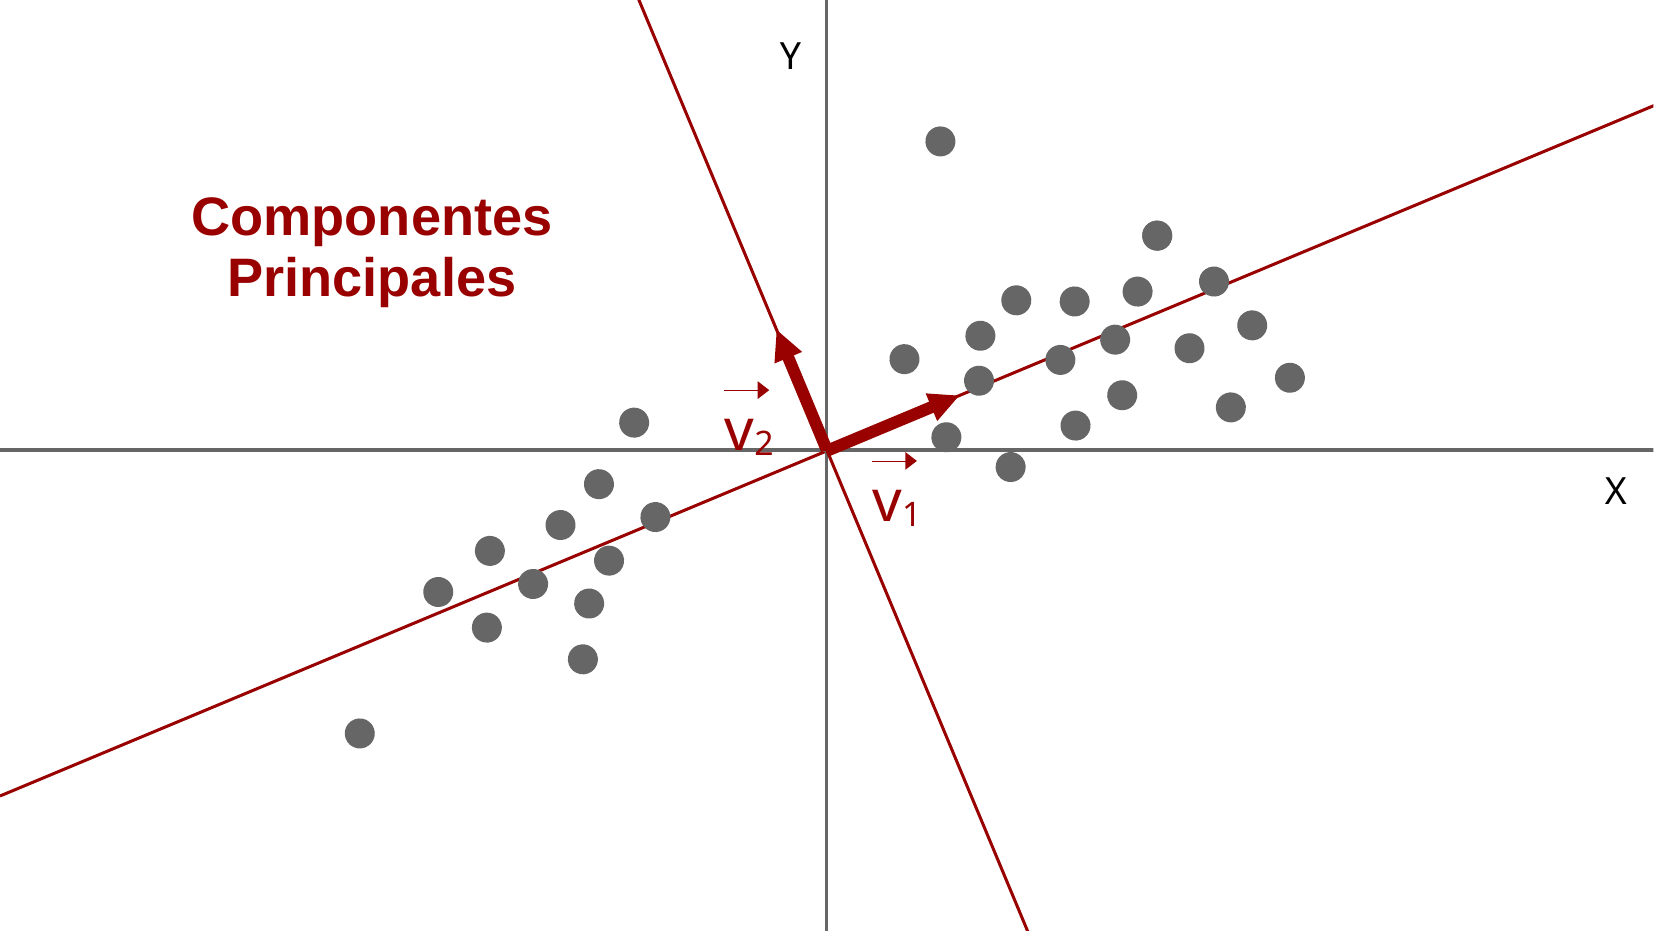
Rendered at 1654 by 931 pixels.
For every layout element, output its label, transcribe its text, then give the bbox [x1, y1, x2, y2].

text_box [965, 320, 996, 351]
text_box v1 [857, 452, 941, 542]
text_box [1199, 266, 1229, 297]
text_box [1060, 410, 1091, 441]
text_box [889, 344, 920, 375]
text_box [1237, 310, 1268, 341]
text_box [518, 568, 549, 599]
text_box [1274, 362, 1305, 393]
text_box [594, 545, 625, 576]
text_box [471, 612, 502, 643]
text_box [344, 718, 375, 749]
text_box [931, 422, 962, 453]
text_box X [1590, 457, 1651, 511]
text_box [640, 502, 671, 533]
text_box [423, 577, 454, 607]
text_box [474, 535, 505, 566]
text_box [964, 365, 995, 396]
text_box [1059, 286, 1090, 317]
text_box [1001, 285, 1032, 316]
text_box Y [765, 22, 826, 76]
text_box v2 [710, 381, 794, 472]
text_box [1045, 344, 1076, 375]
text_box [583, 469, 614, 500]
text_box [1215, 392, 1246, 423]
text_box [545, 510, 576, 541]
text_box [995, 452, 1026, 483]
text_box [925, 126, 956, 157]
text_box [1122, 276, 1153, 307]
text_box [1100, 324, 1131, 355]
text_box [567, 644, 598, 675]
text_box Componentes Principales [135, 179, 610, 316]
text_box [1142, 220, 1173, 251]
text_box [619, 407, 650, 438]
text_box [1174, 333, 1205, 364]
text_box [1107, 380, 1138, 411]
text_box [574, 588, 605, 619]
